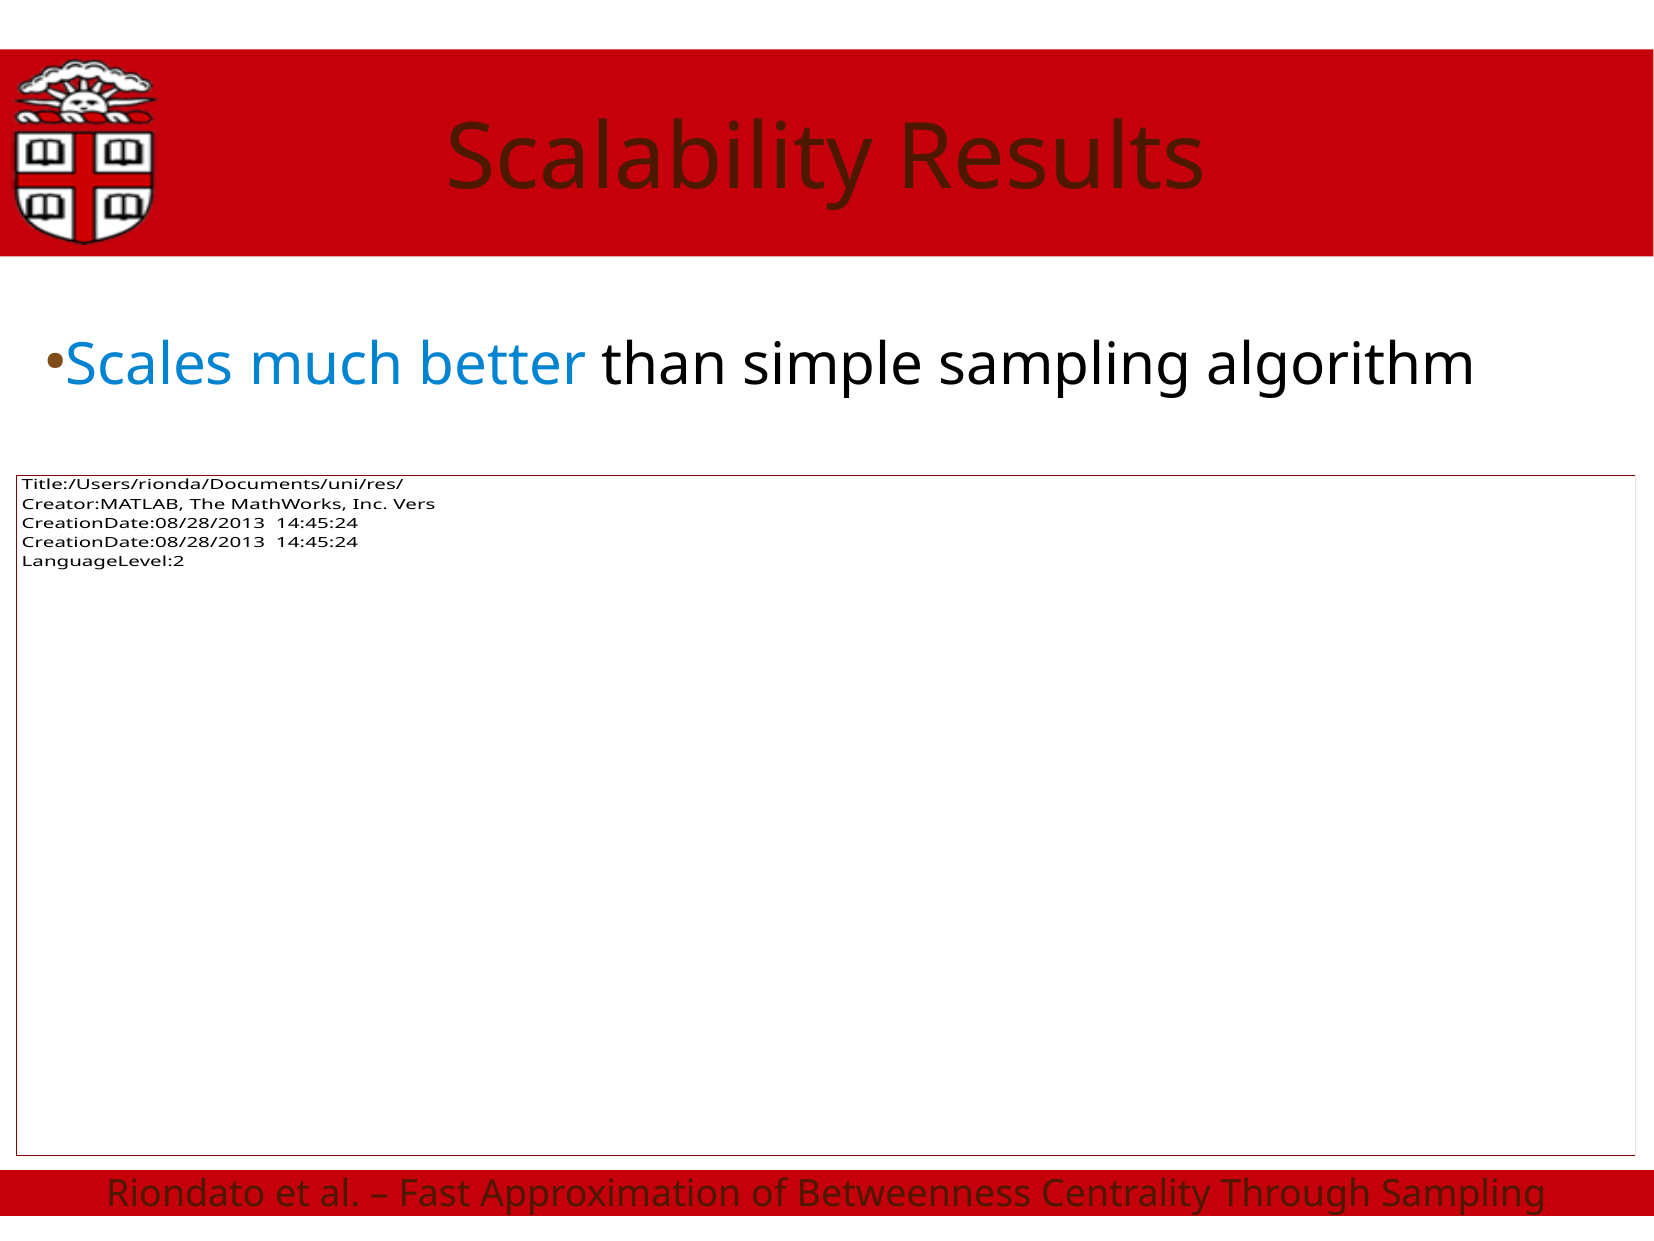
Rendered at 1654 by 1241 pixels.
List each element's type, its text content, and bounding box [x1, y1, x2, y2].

text_box Scales much better than simple sampling algorithm [30, 315, 1621, 474]
text_box Riondato et al. – Fast Approximation of Betweenness Centrality Through Sampling [0, 1170, 1654, 1216]
title Scalability Results [0, 49, 1654, 257]
picture [15, 474, 1636, 1156]
picture [11, 59, 158, 245]
